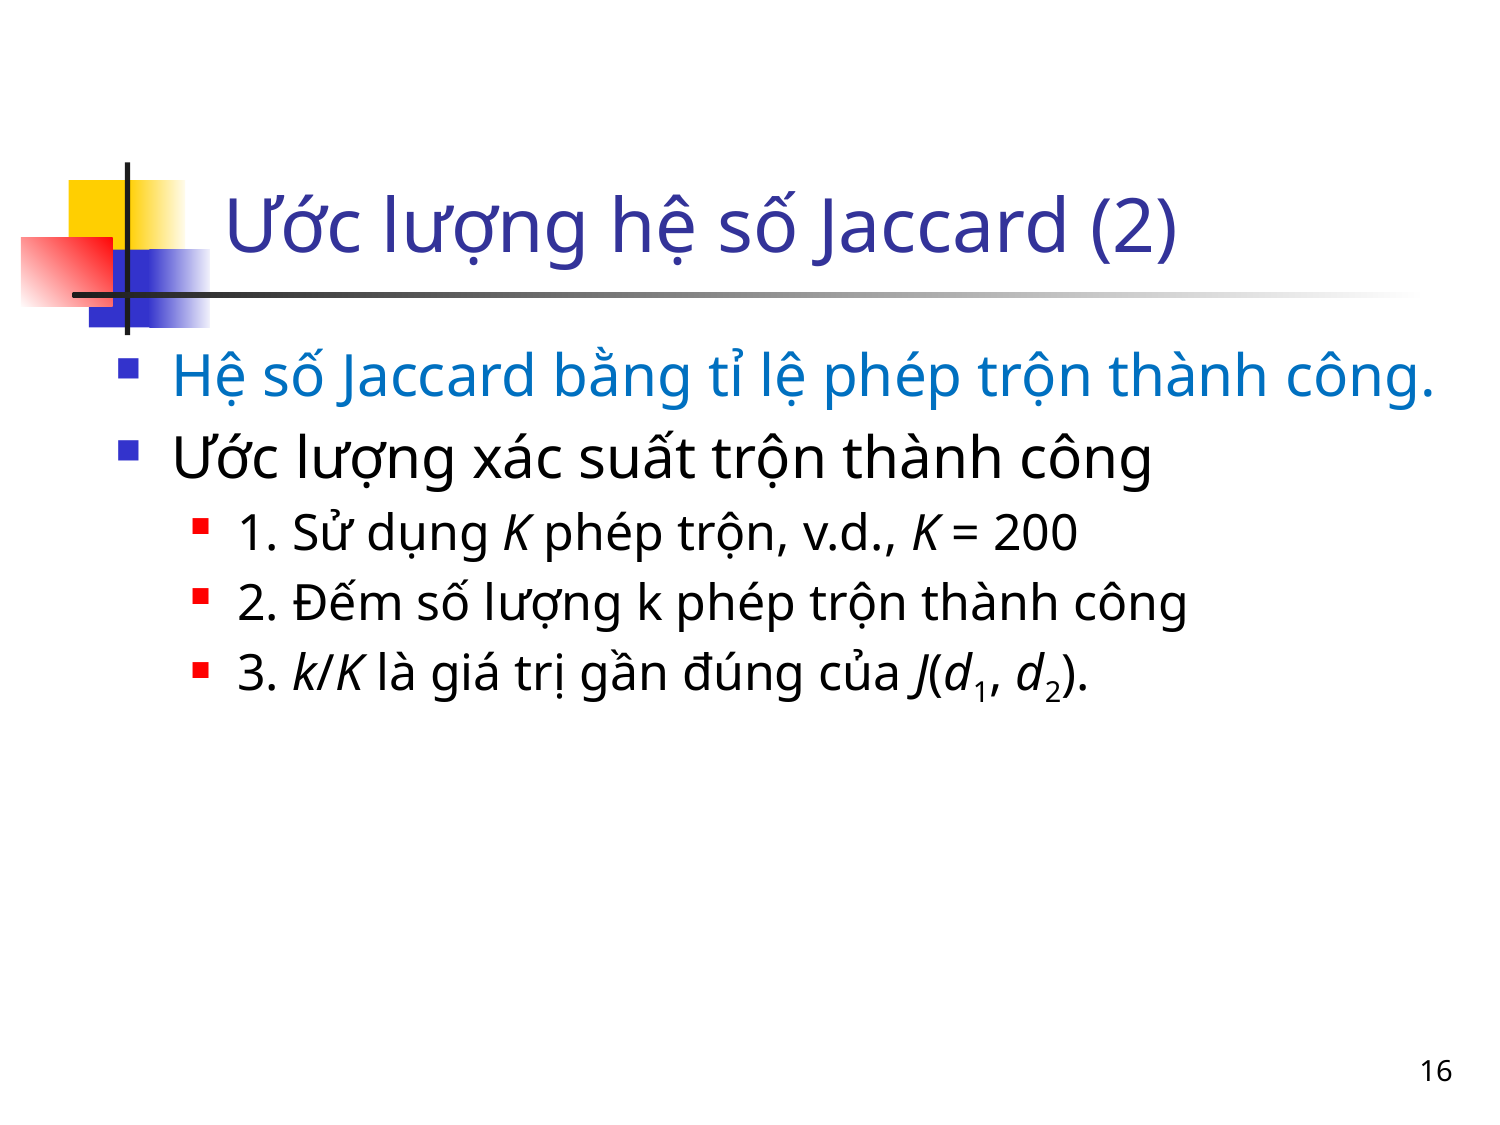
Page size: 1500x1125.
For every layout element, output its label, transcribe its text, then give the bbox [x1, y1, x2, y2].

title Ước lượng hệ số Jaccard (2) [188, 35, 1468, 275]
list Hệ số Jaccard bằng tỉ lệ phép trộn thành công. Ước lượng xác suất trộn thành công 1. Sử dụng K phép trộn, v.d., K = 200 2. Đếm số lượng k phép trộn thành công 3. k/K là giá trị gần đúng của J(d1, d2). [100, 331, 1469, 1006]
slide_number <number> [1155, 1024, 1468, 1100]
